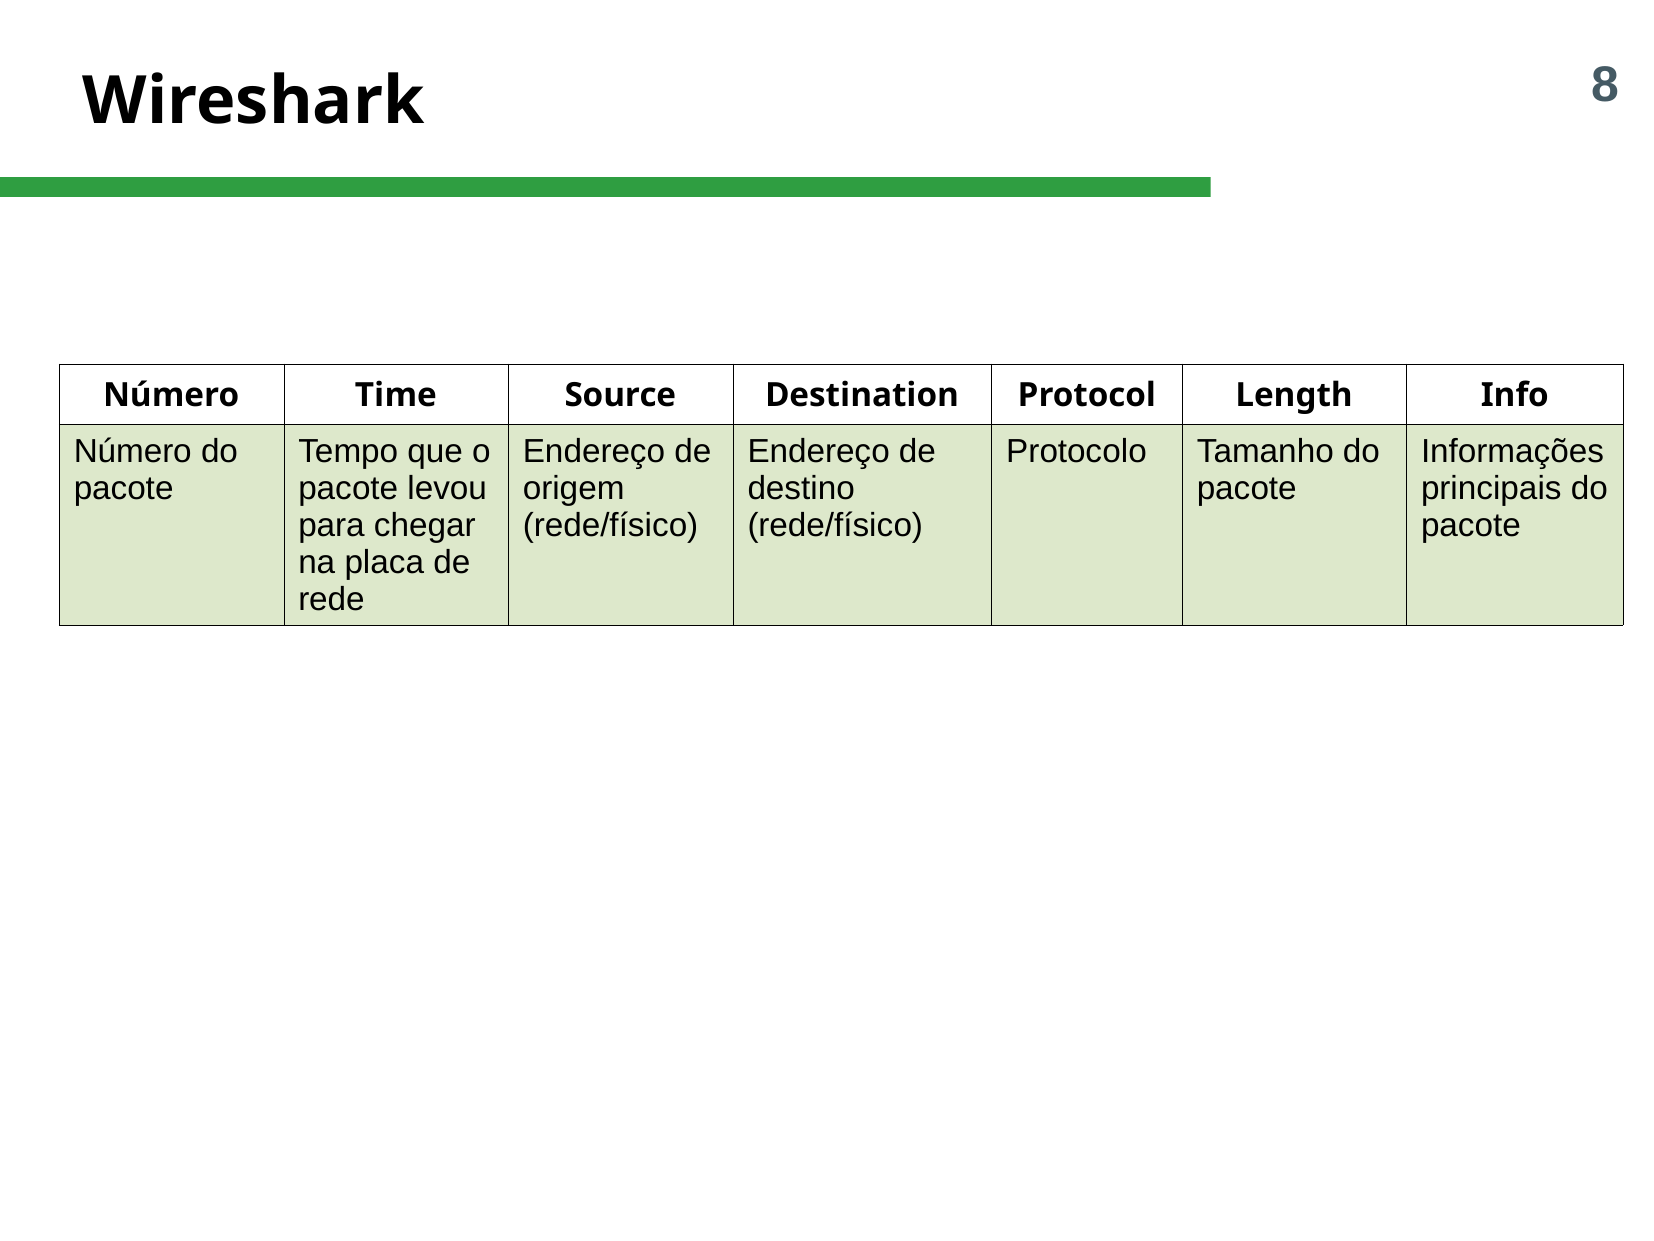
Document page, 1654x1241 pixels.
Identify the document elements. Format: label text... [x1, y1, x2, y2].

table_header Destination [734, 365, 991, 424]
table_header Info [1407, 365, 1623, 424]
table_cell Endereço de origem (rede/físico) [509, 425, 733, 625]
table_cell Número do pacote [60, 425, 284, 625]
table_cell Informações principais do pacote [1407, 425, 1623, 625]
table_header Length [1183, 365, 1406, 424]
title Wireshark [82, 0, 1152, 202]
table_header Time [285, 365, 508, 424]
table_cell Tamanho do pacote [1183, 425, 1406, 625]
table_cell Tempo que o pacote levou para chegar na placa de rede [285, 425, 508, 625]
table_header Source [509, 365, 733, 424]
table_cell Protocolo [992, 425, 1182, 625]
table_header Protocol [992, 365, 1182, 424]
table_cell Endereço de destino (rede/físico) [734, 425, 991, 625]
table_header Número [60, 365, 284, 424]
